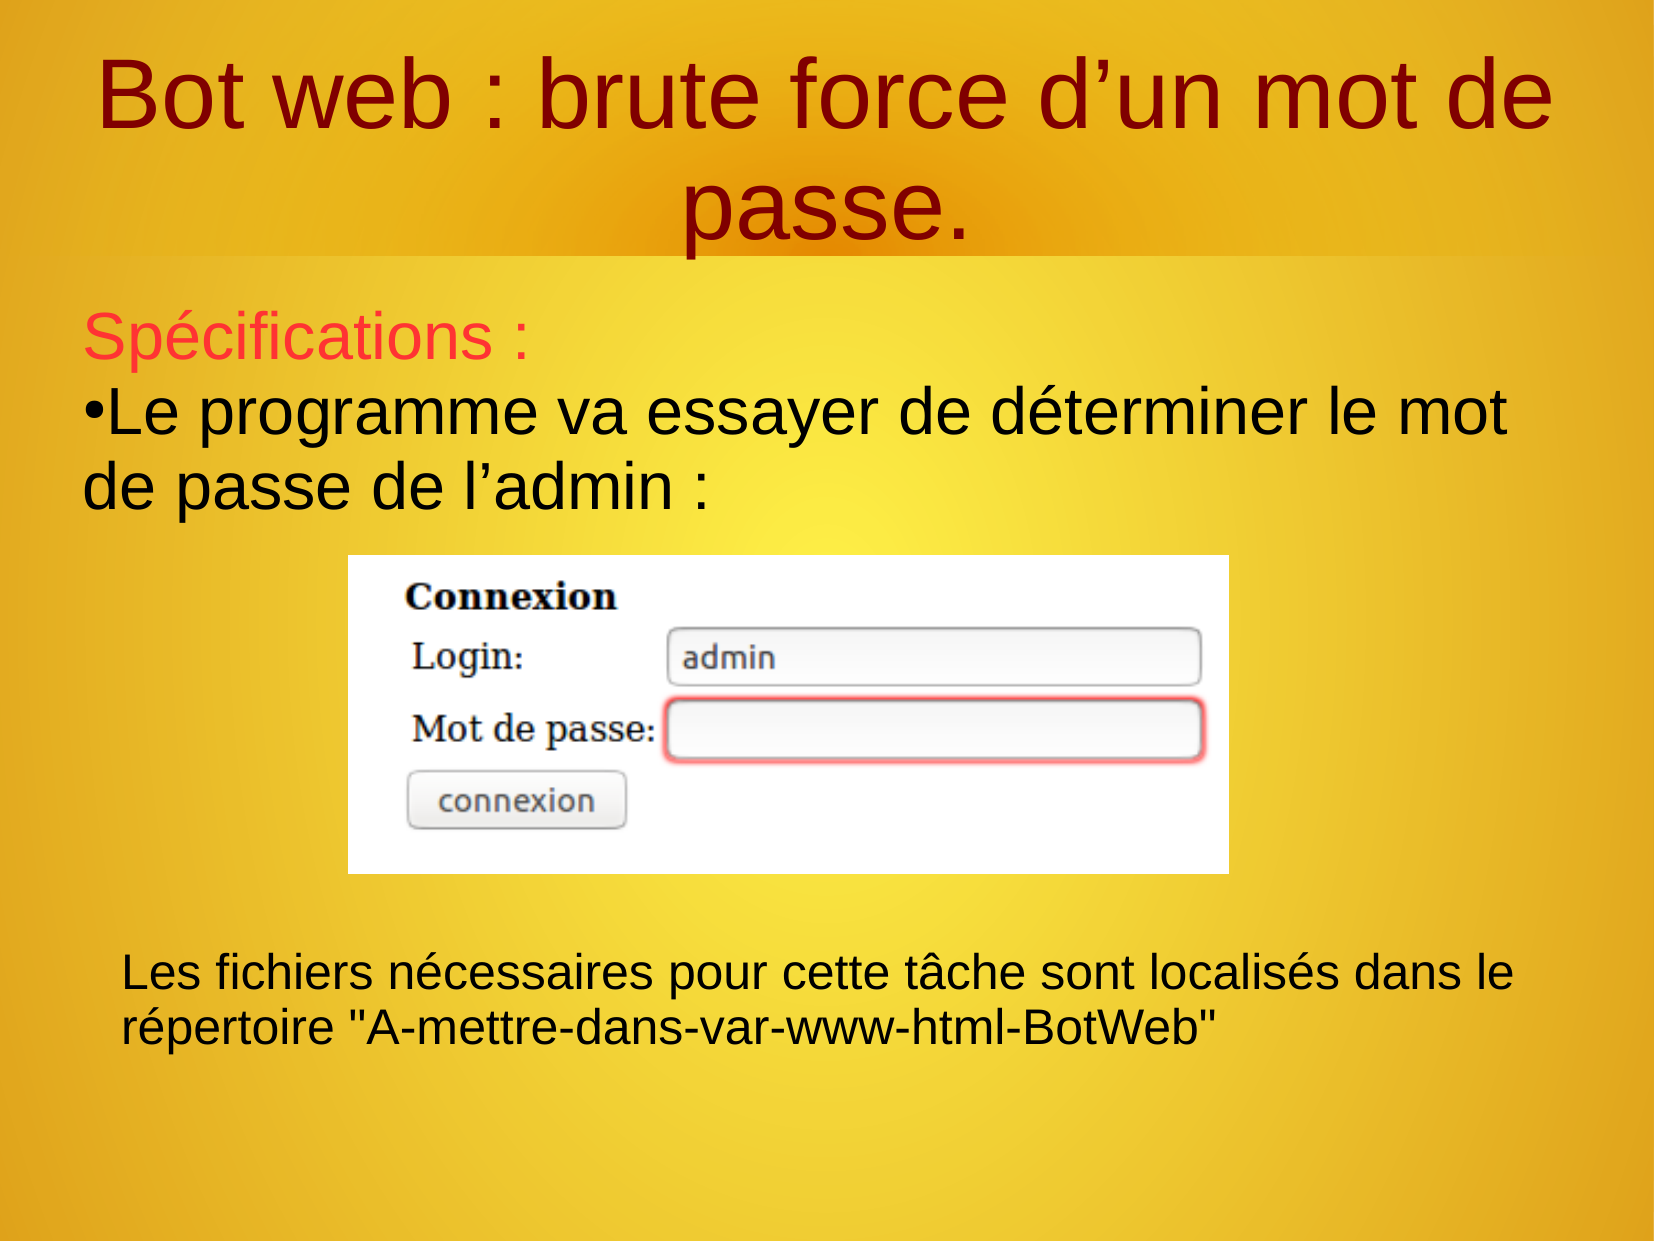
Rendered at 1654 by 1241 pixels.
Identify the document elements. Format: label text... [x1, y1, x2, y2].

text_box Les fichiers nécessaires pour cette tâche sont localisés dans le répertoire "A-mettre-dans-var-www-html-BotWeb" [106, 936, 1571, 1063]
title Bot web : brute force d’un mot de passe. [82, 38, 1571, 261]
subtitle Spécifications : Le programme va essayer de déterminer le mot de passe de l’admin : [82, 299, 1571, 1184]
picture [348, 555, 1229, 875]
